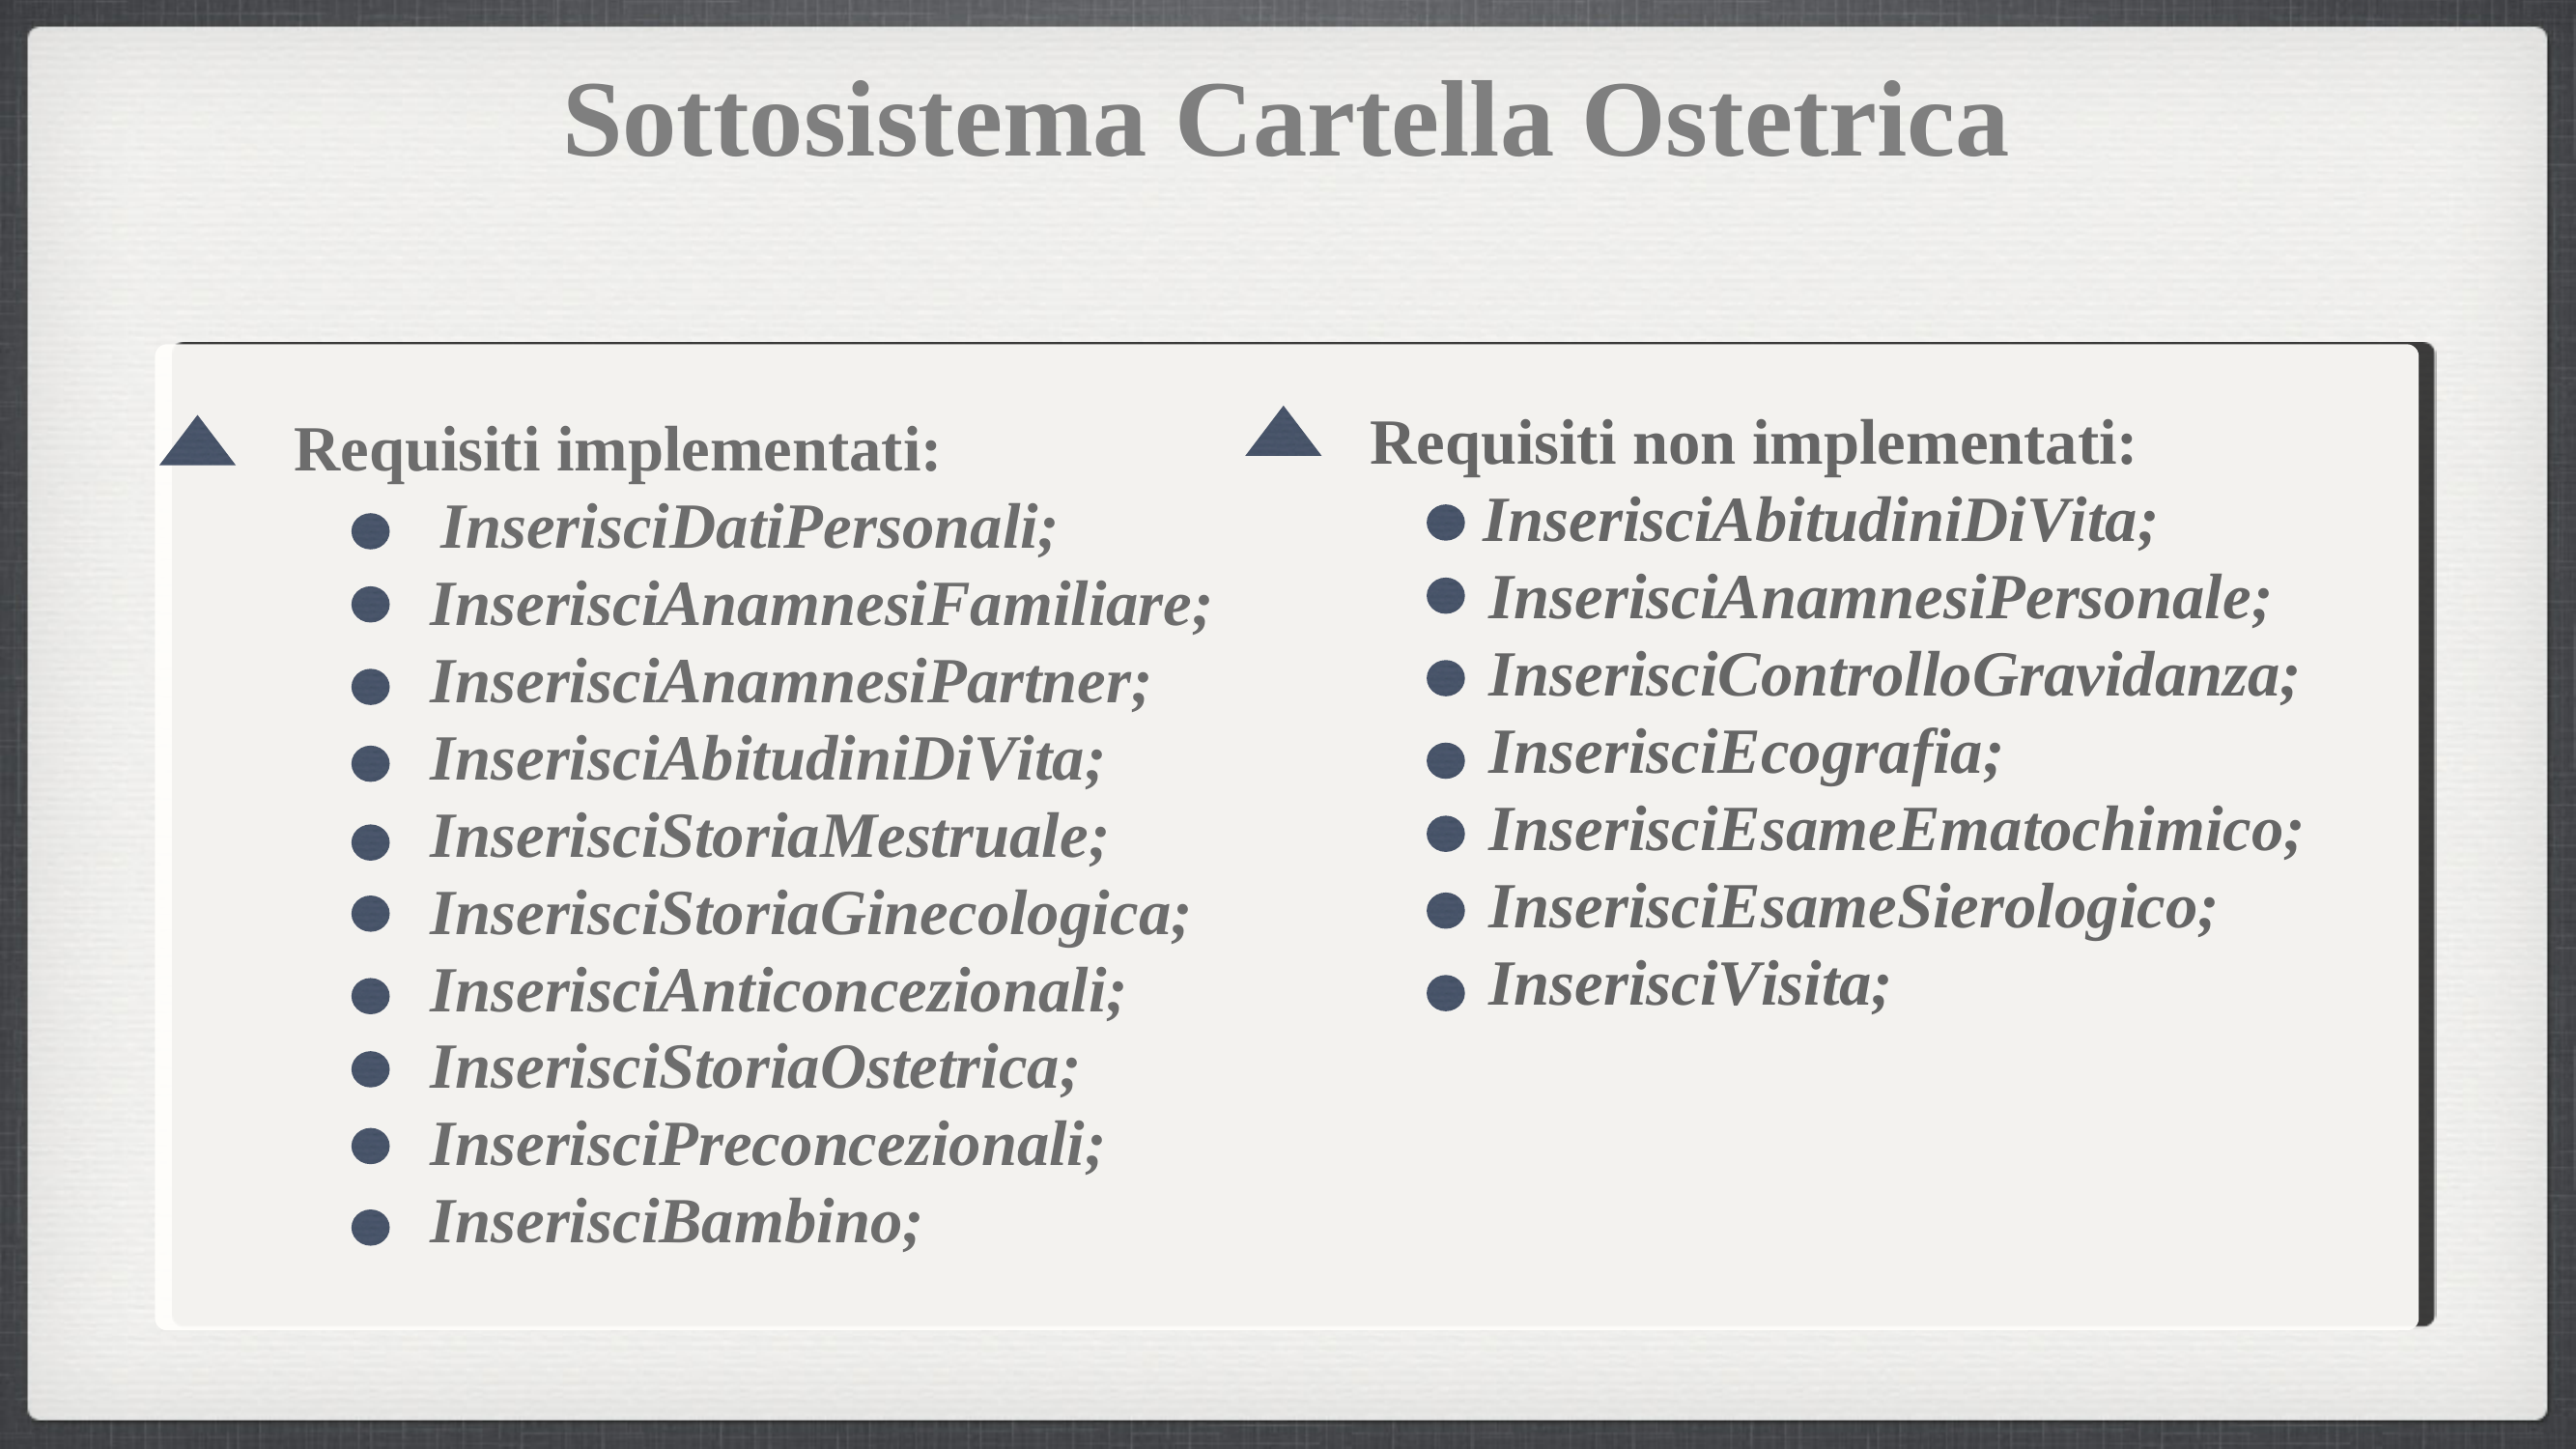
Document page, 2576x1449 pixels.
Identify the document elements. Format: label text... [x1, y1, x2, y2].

title Sottosistema Cartella Ostetrica [214, 38, 2359, 334]
text_box [351, 1051, 390, 1088]
text_box [351, 895, 390, 932]
text_box [351, 585, 390, 623]
text_box Requisiti implementati: InserisciDatiPersonali; InserisciAnamnesiFamiliare; InserisciAnamnesiPartner; InserisciAbitudiniDiVita; InserisciStoriaMestruale; InserisciStoriaGinecologica; InserisciAnticoncezionali; InserisciStoriaOstetrica; InserisciPreconcezionali; InserisciBambino; [212, 357, 1276, 1304]
text_box [351, 1209, 390, 1246]
text_box [1427, 504, 1465, 541]
text_box [1427, 577, 1465, 614]
text_box [1427, 815, 1465, 852]
text_box [1427, 742, 1465, 780]
picture [0, 0, 2576, 1449]
text_box [1245, 405, 1322, 456]
text_box [1427, 975, 1465, 1011]
text_box Requisiti non implementati: InserisciAbitudiniDiVita; InserisciAnamnesiPersonale; InserisciControlloGravidanza; InserisciEcografia; InserisciEsameEmatochimico; InserisciEsameSierologico; InserisciVisita; [1271, 358, 2418, 1136]
text_box [1427, 660, 1465, 696]
text_box [351, 668, 390, 705]
text_box [351, 745, 390, 782]
text_box [351, 513, 390, 550]
text_box [351, 1127, 390, 1165]
text_box [158, 414, 237, 466]
text_box [351, 978, 390, 1015]
text_box [1427, 892, 1465, 929]
text_box [351, 824, 390, 861]
